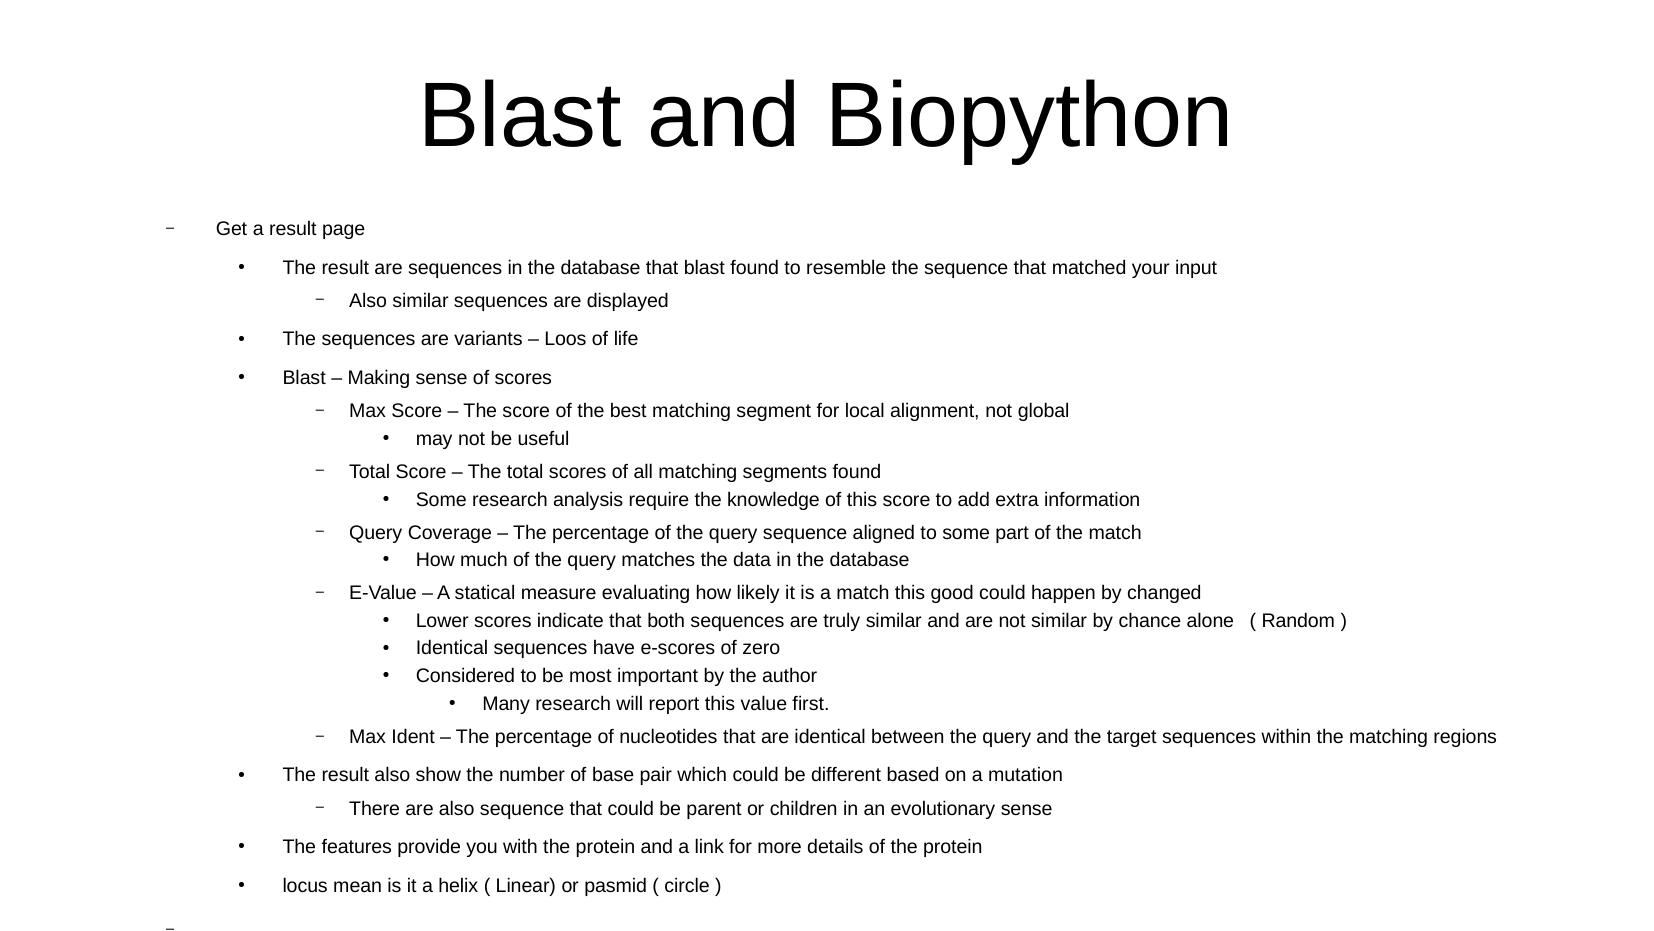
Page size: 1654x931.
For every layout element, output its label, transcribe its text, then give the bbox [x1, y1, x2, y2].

list Get a result page The result are sequences in the database that blast found to resemble the sequence that matched your input Also similar sequences are displayed The sequences are variants – Loos of life Blast – Making sense of scores Max Score – The score of the best matching segment for local alignment, not global may not be useful Total Score – The total scores of all matching segments found Some research analysis require the knowledge of this score to add extra information Query Coverage – The percentage of the query sequence aligned to some part of the match How much of the query matches the data in the database E-Value – A statical measure evaluating how likely it is a match this good could happen by changed Lower scores indicate that both sequences are truly similar and are not similar by chance alone ( Random ) Identical sequences have e-scores of zero Considered to be most important by the author Many research will report this value first. Max Ident – The percentage of nucleotides that are identical between the query and the target sequences within the matching regions The result also show the number of base pair which could be different based on a mutation There are also sequence that could be parent or children in an evolutionary sense The features provide you with the protein and a link for more details of the protein locus mean is it a helix ( Linear) or pasmid ( circle ) [82, 217, 1636, 901]
title Blast and Biopython [82, 37, 1571, 193]
